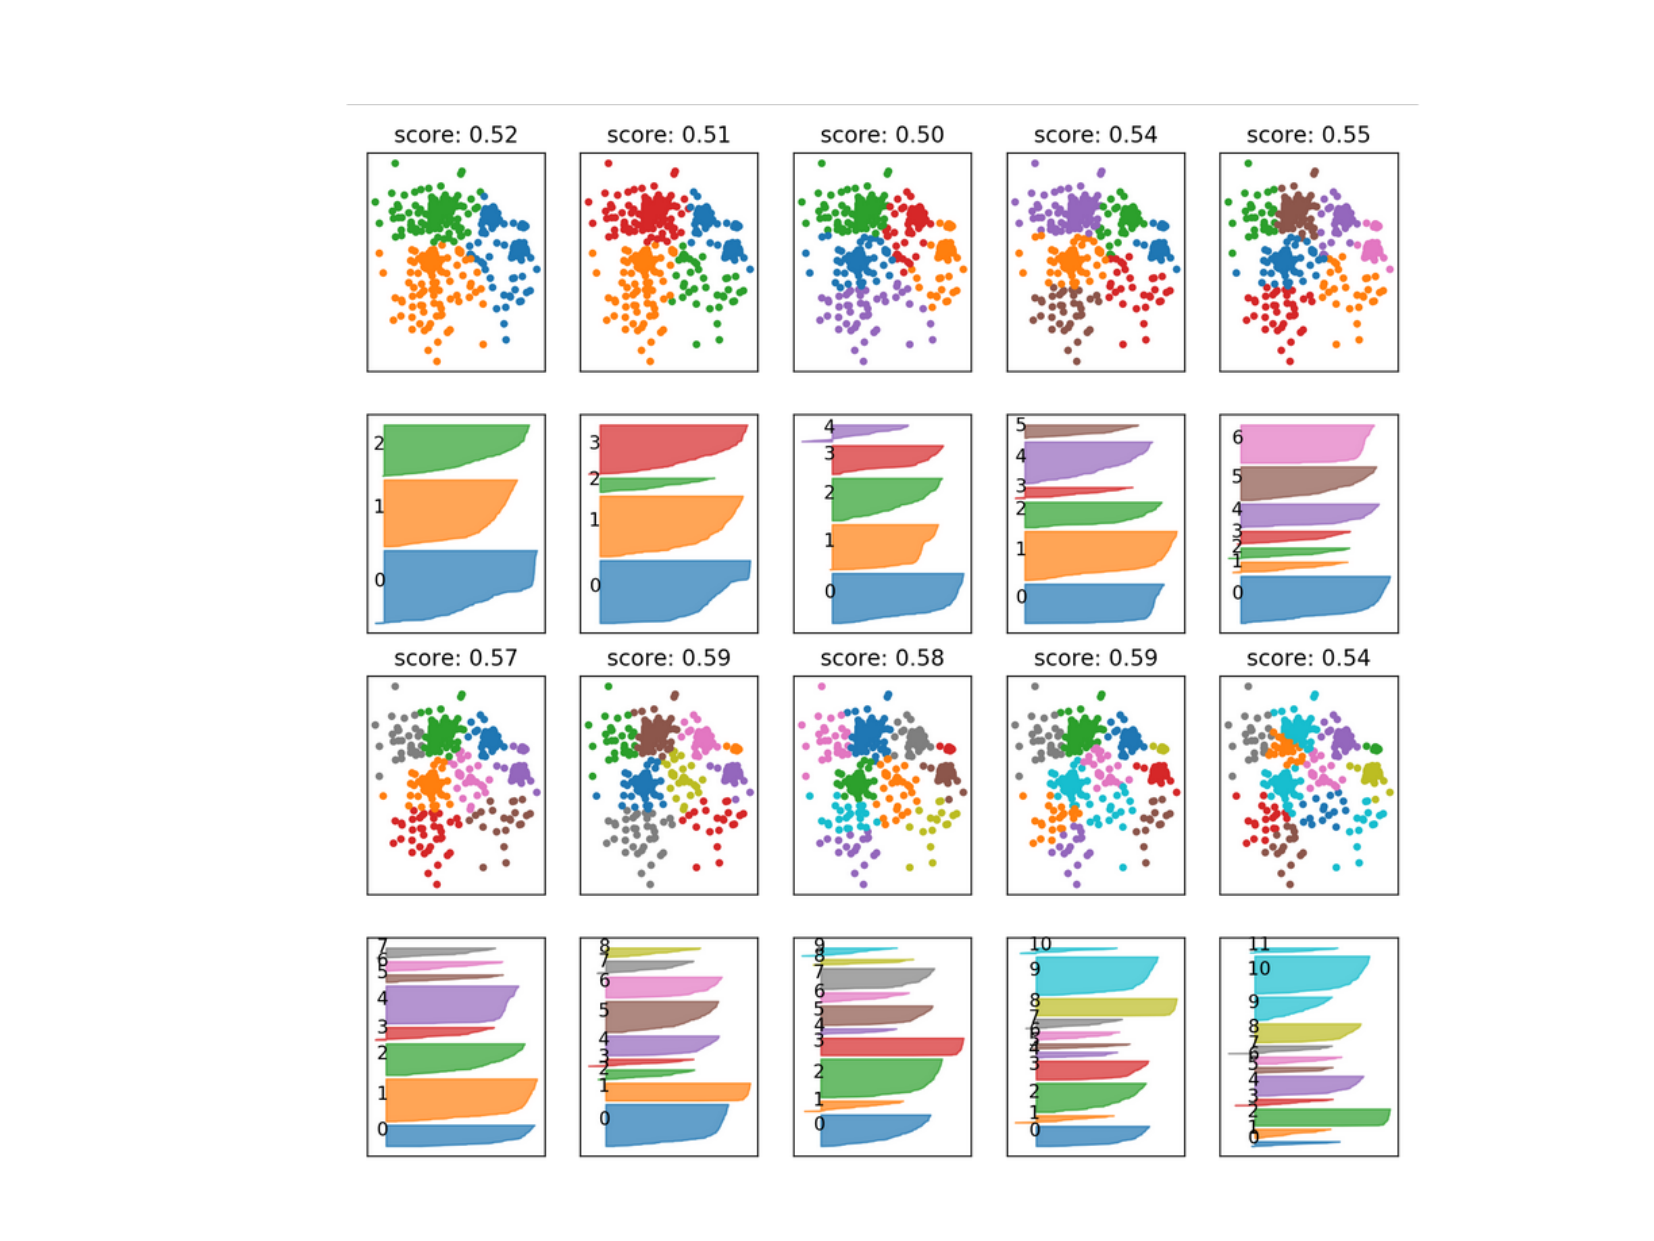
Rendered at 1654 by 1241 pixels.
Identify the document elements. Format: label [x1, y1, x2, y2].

picture [345, 104, 1426, 1169]
